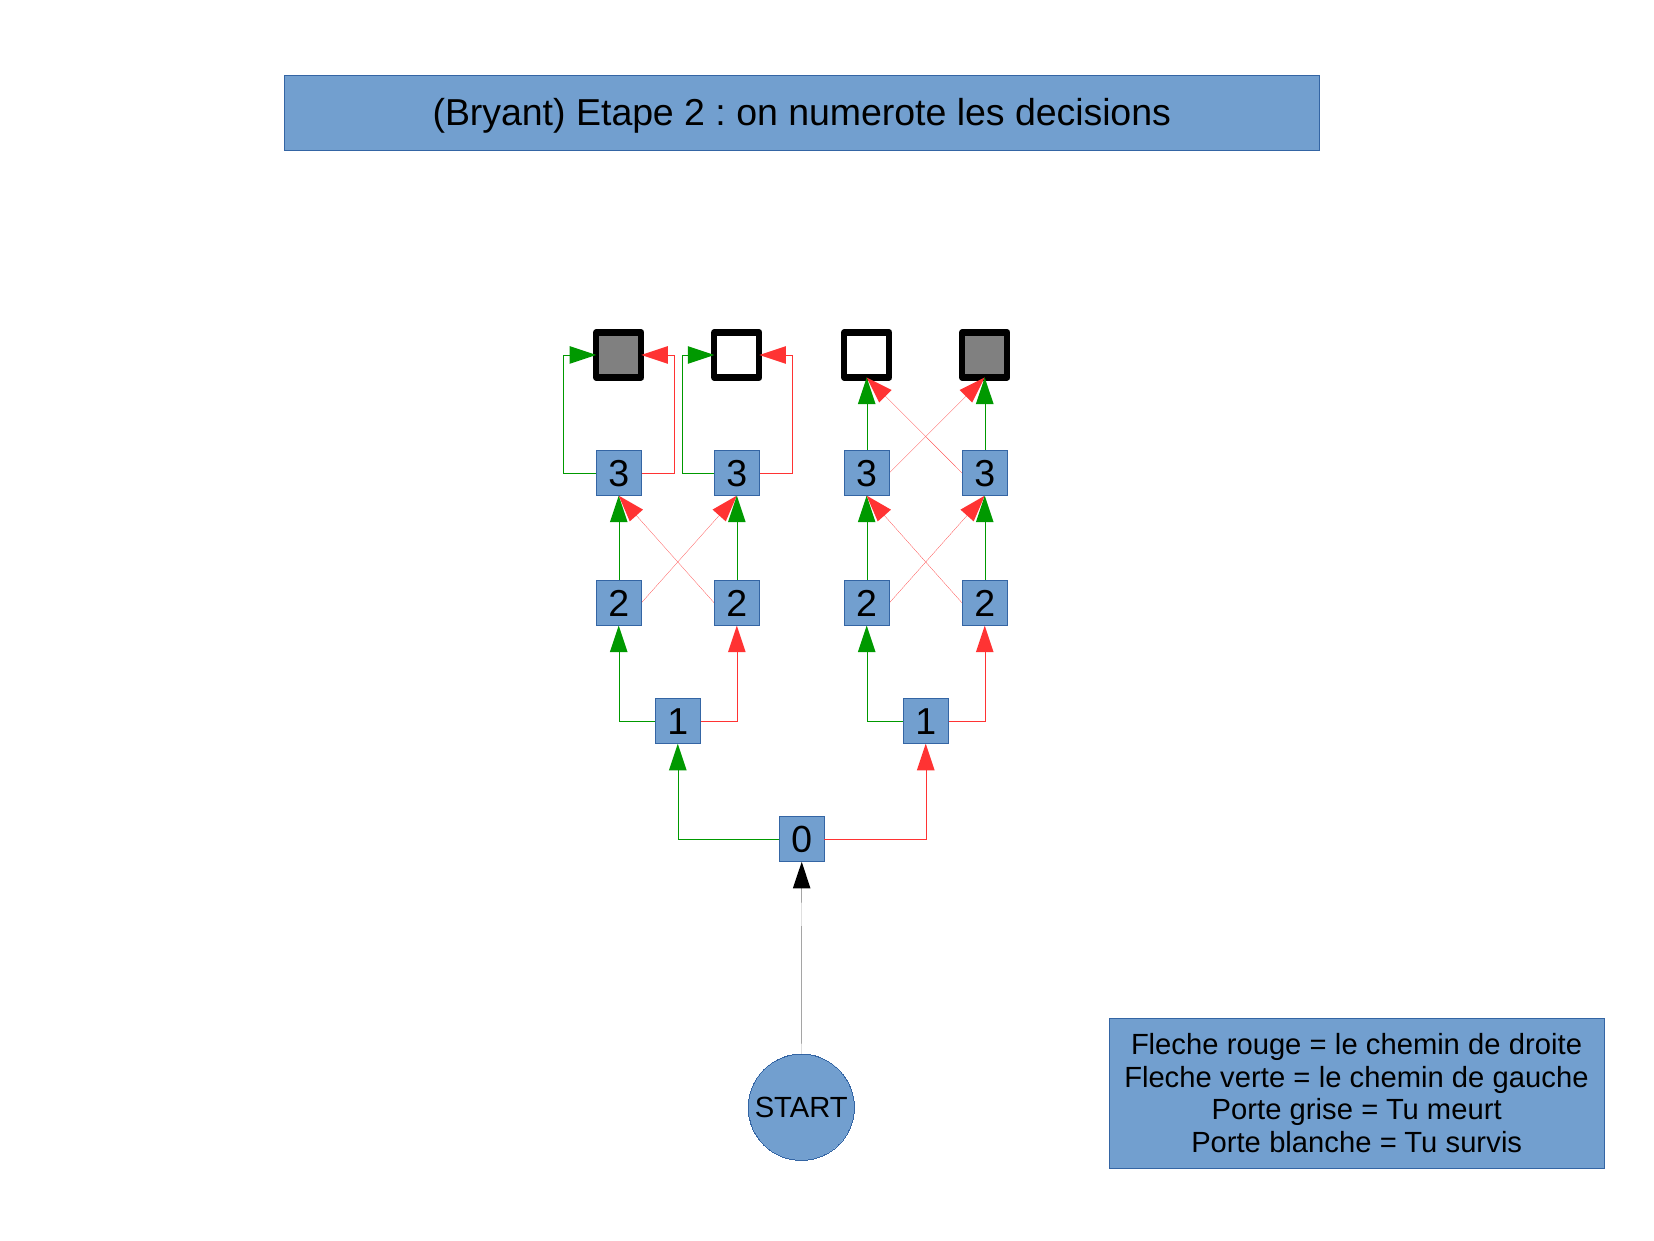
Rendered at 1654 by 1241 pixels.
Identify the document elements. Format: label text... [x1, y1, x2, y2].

text_box 2 [596, 580, 642, 626]
text_box [596, 332, 642, 378]
text_box [714, 332, 760, 378]
text_box 0 [779, 816, 825, 862]
text_box Fleche rouge = le chemin de droite Fleche verte = le chemin de gauche Porte grise = Tu meurt Porte blanche = Tu survis [1109, 1018, 1605, 1169]
text_box 2 [714, 580, 760, 626]
text_box START [748, 1054, 855, 1161]
text_box 1 [903, 698, 949, 744]
text_box 3 [962, 450, 1008, 496]
text_box [962, 332, 1008, 378]
text_box 2 [962, 580, 1008, 626]
text_box 3 [596, 450, 642, 496]
text_box 3 [844, 450, 890, 496]
text_box (Bryant) Etape 2 : on numerote les decisions [284, 75, 1320, 151]
text_box 2 [844, 580, 890, 626]
text_box 1 [655, 698, 701, 744]
text_box [844, 332, 890, 378]
text_box 3 [714, 450, 760, 496]
